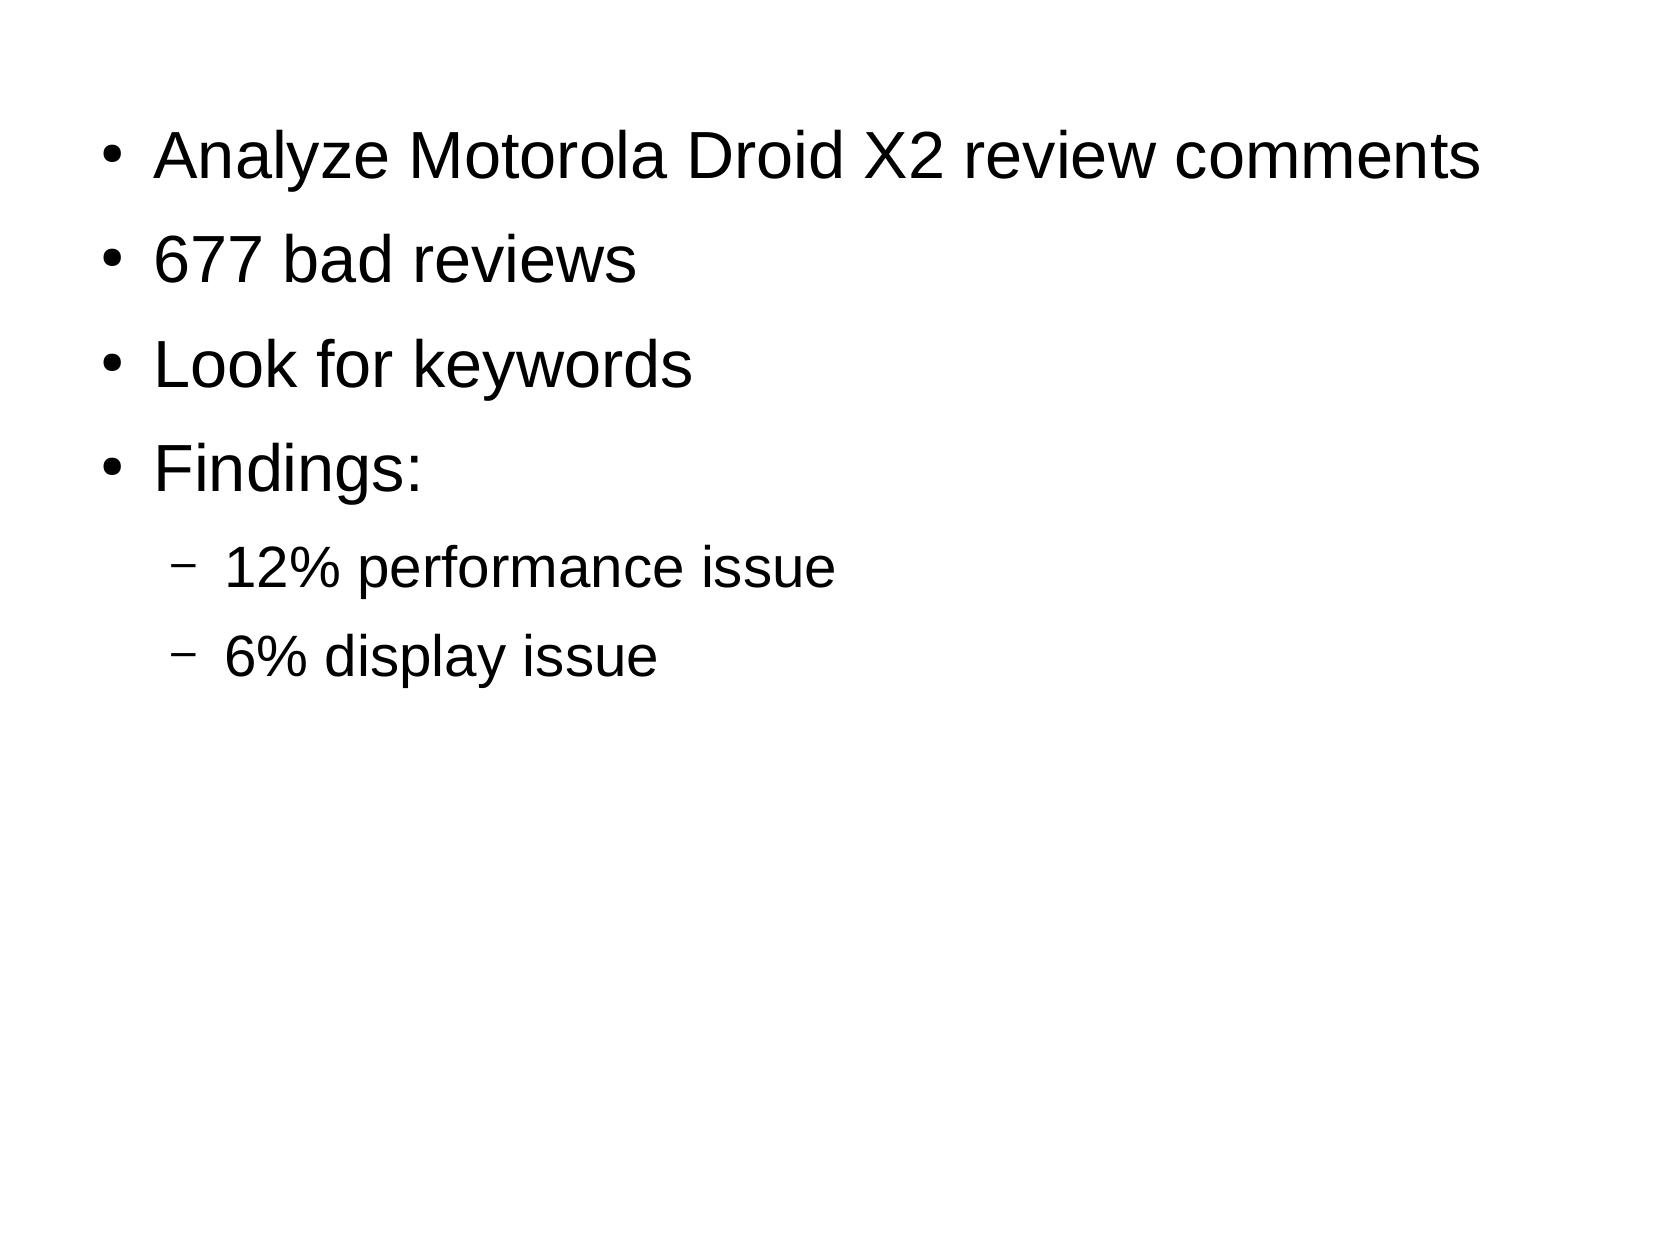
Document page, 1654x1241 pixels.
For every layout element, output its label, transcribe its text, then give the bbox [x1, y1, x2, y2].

list Analyze Motorola Droid X2 review comments 677 bad reviews Look for keywords Findings: 12% performance issue 6% display issue [82, 118, 1571, 1010]
